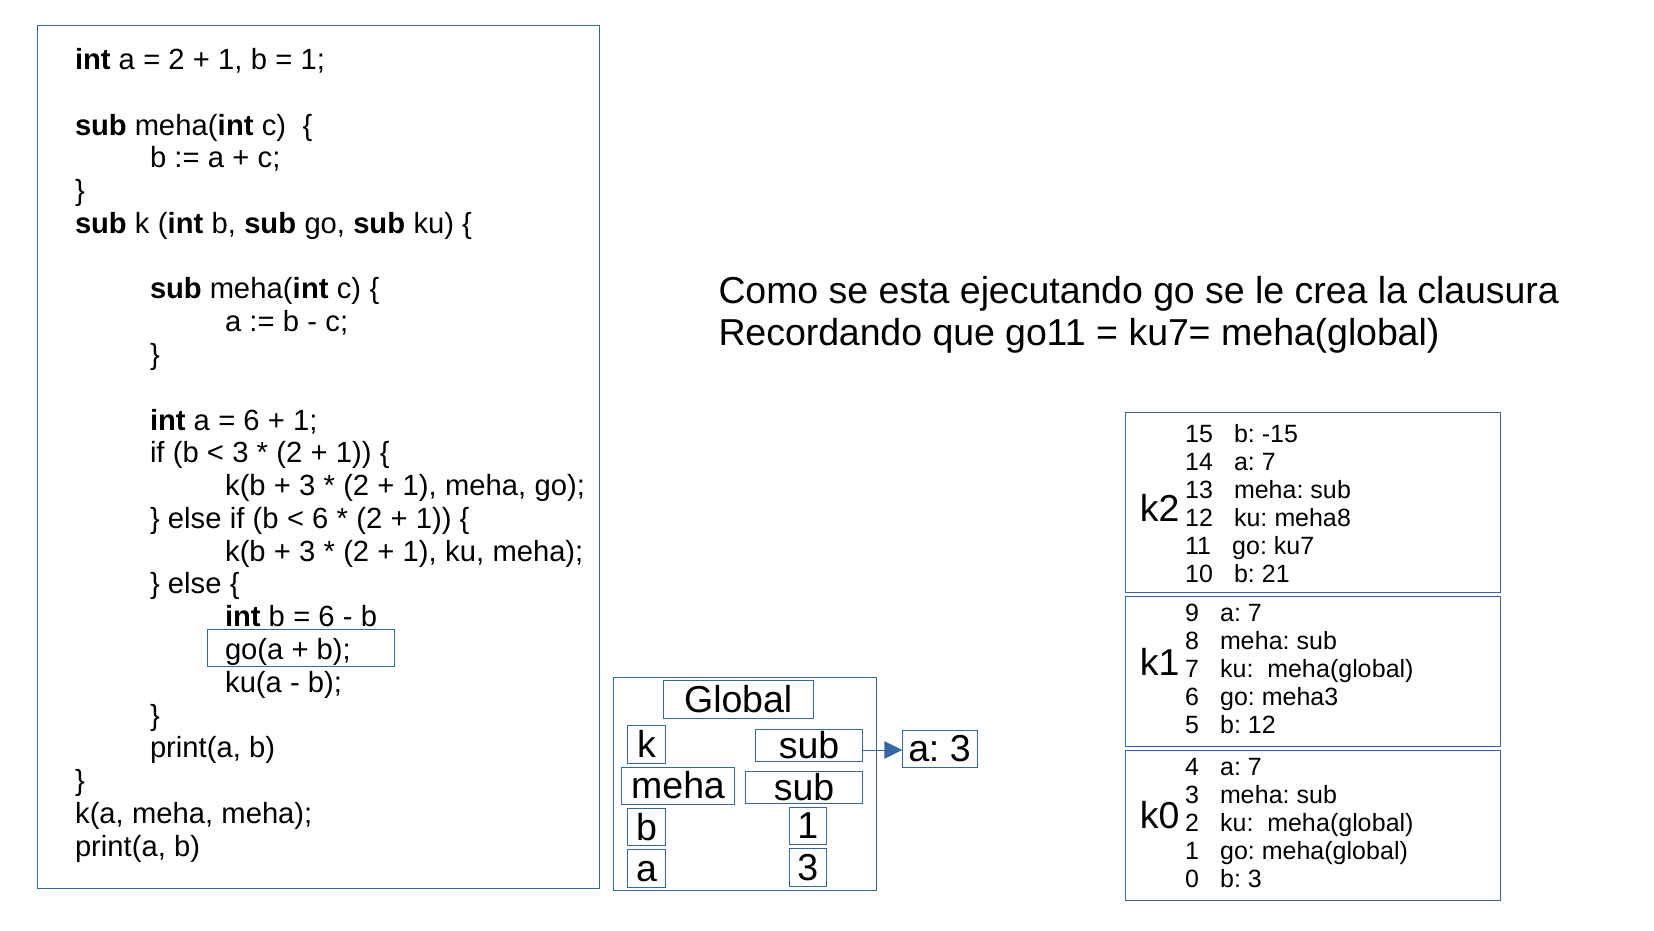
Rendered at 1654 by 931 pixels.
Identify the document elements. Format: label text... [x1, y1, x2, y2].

text_box a [627, 849, 666, 888]
text_box k [627, 725, 666, 764]
text_box k0 [1125, 787, 1170, 845]
text_box Global [663, 680, 814, 719]
subtitle int a = 2 + 1, b = 1; sub meha(int c) { b := a + c; } sub k (int b, sub go, sub ku) { sub meha(int c) { a := b - c; } int a = 6 + 1; if (b < 3 * (2 + 1)) { k(b + 3 * (2 + 1), meha, go); } else if (b < 6 * (2 + 1)) { k(b + 3 * (2 + 1), ku, meha); } else { int b = 6 - b go(a + b); ku(a - b); } print(a, b) } k(a, meha, meha); print(a, b) [75, 43, 638, 863]
text_box sub [755, 729, 863, 762]
text_box meha [621, 767, 735, 805]
text_box k2 [1125, 480, 1170, 538]
text_box 9 a: 7 8 meha: sub 7 ku: meha(global) 6 go: meha3 5 b: 12 [1170, 593, 1429, 747]
text_box sub [745, 771, 863, 804]
text_box 15 b: -15 14 a: 7 13 meha: sub 12 ku: meha8 11 go: ku7 10 b: 21 [1170, 412, 1367, 596]
text_box Como se esta ejecutando go se le crea la clausura Recordando que go11 = ku7= meha(global) [703, 262, 1574, 362]
text_box k1 [1125, 634, 1170, 691]
text_box 3 [789, 848, 827, 887]
text_box 1 [789, 807, 827, 845]
text_box b [627, 808, 666, 846]
text_box 4 a: 7 3 meha: sub 2 ku: meha(global) 1 go: meha(global) 0 b: 3 [1170, 747, 1429, 901]
text_box a: 3 [902, 730, 978, 768]
